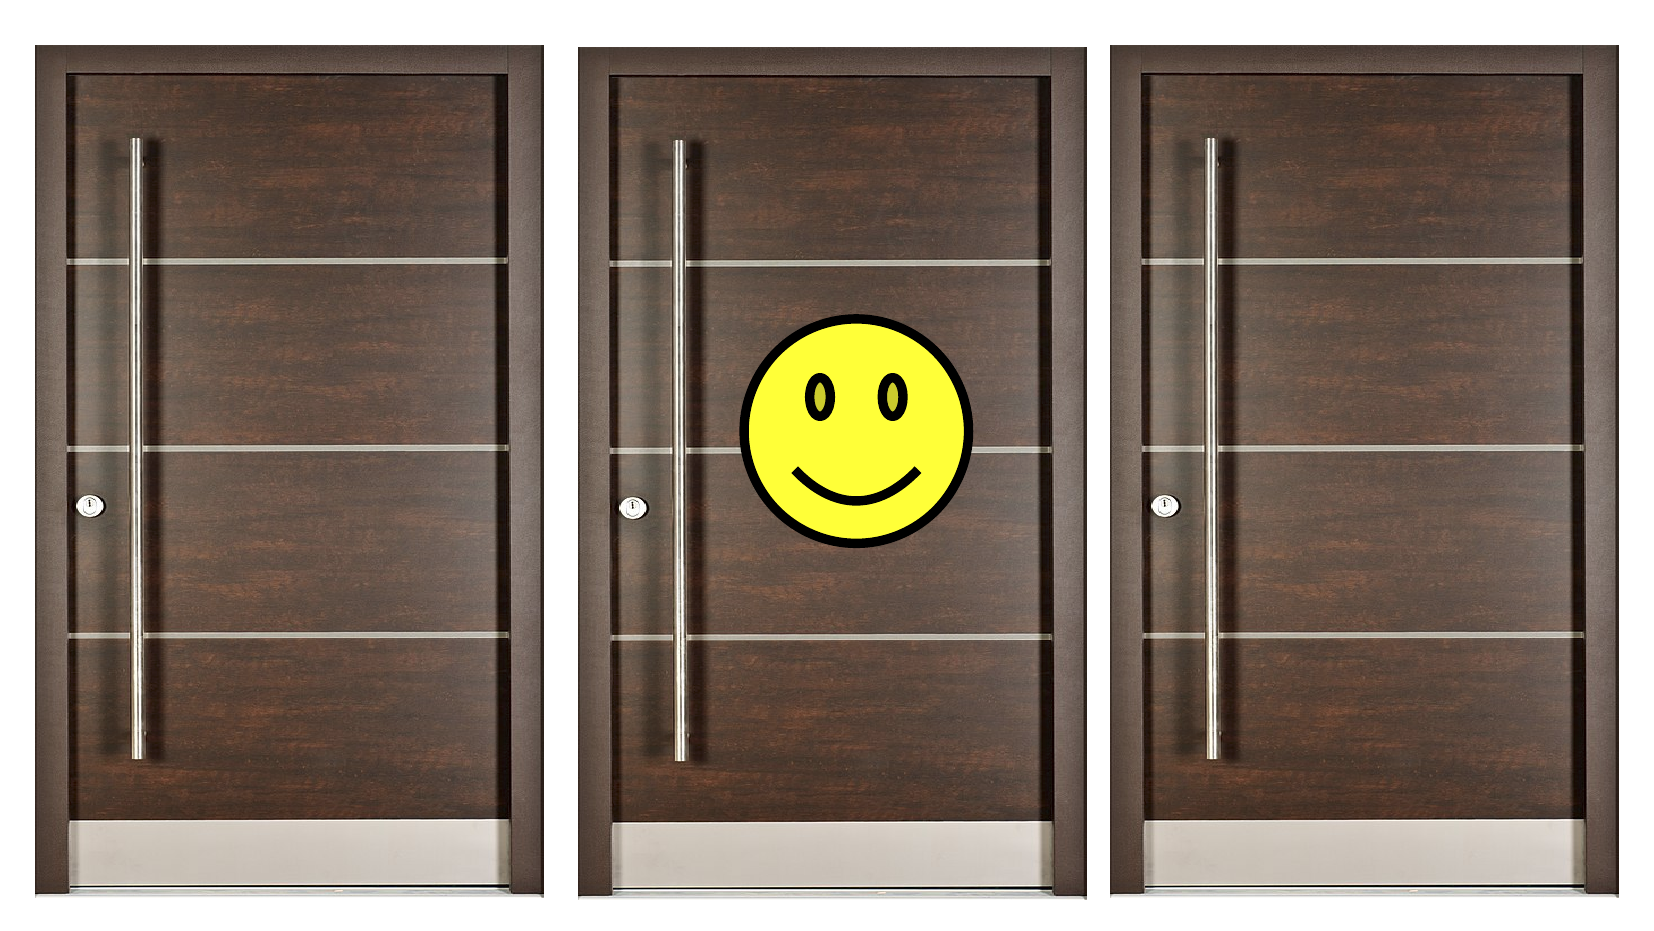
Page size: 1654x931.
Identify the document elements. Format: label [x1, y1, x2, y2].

picture [1110, 45, 1619, 898]
picture [578, 47, 1087, 900]
text_box [744, 318, 969, 544]
picture [35, 45, 544, 898]
